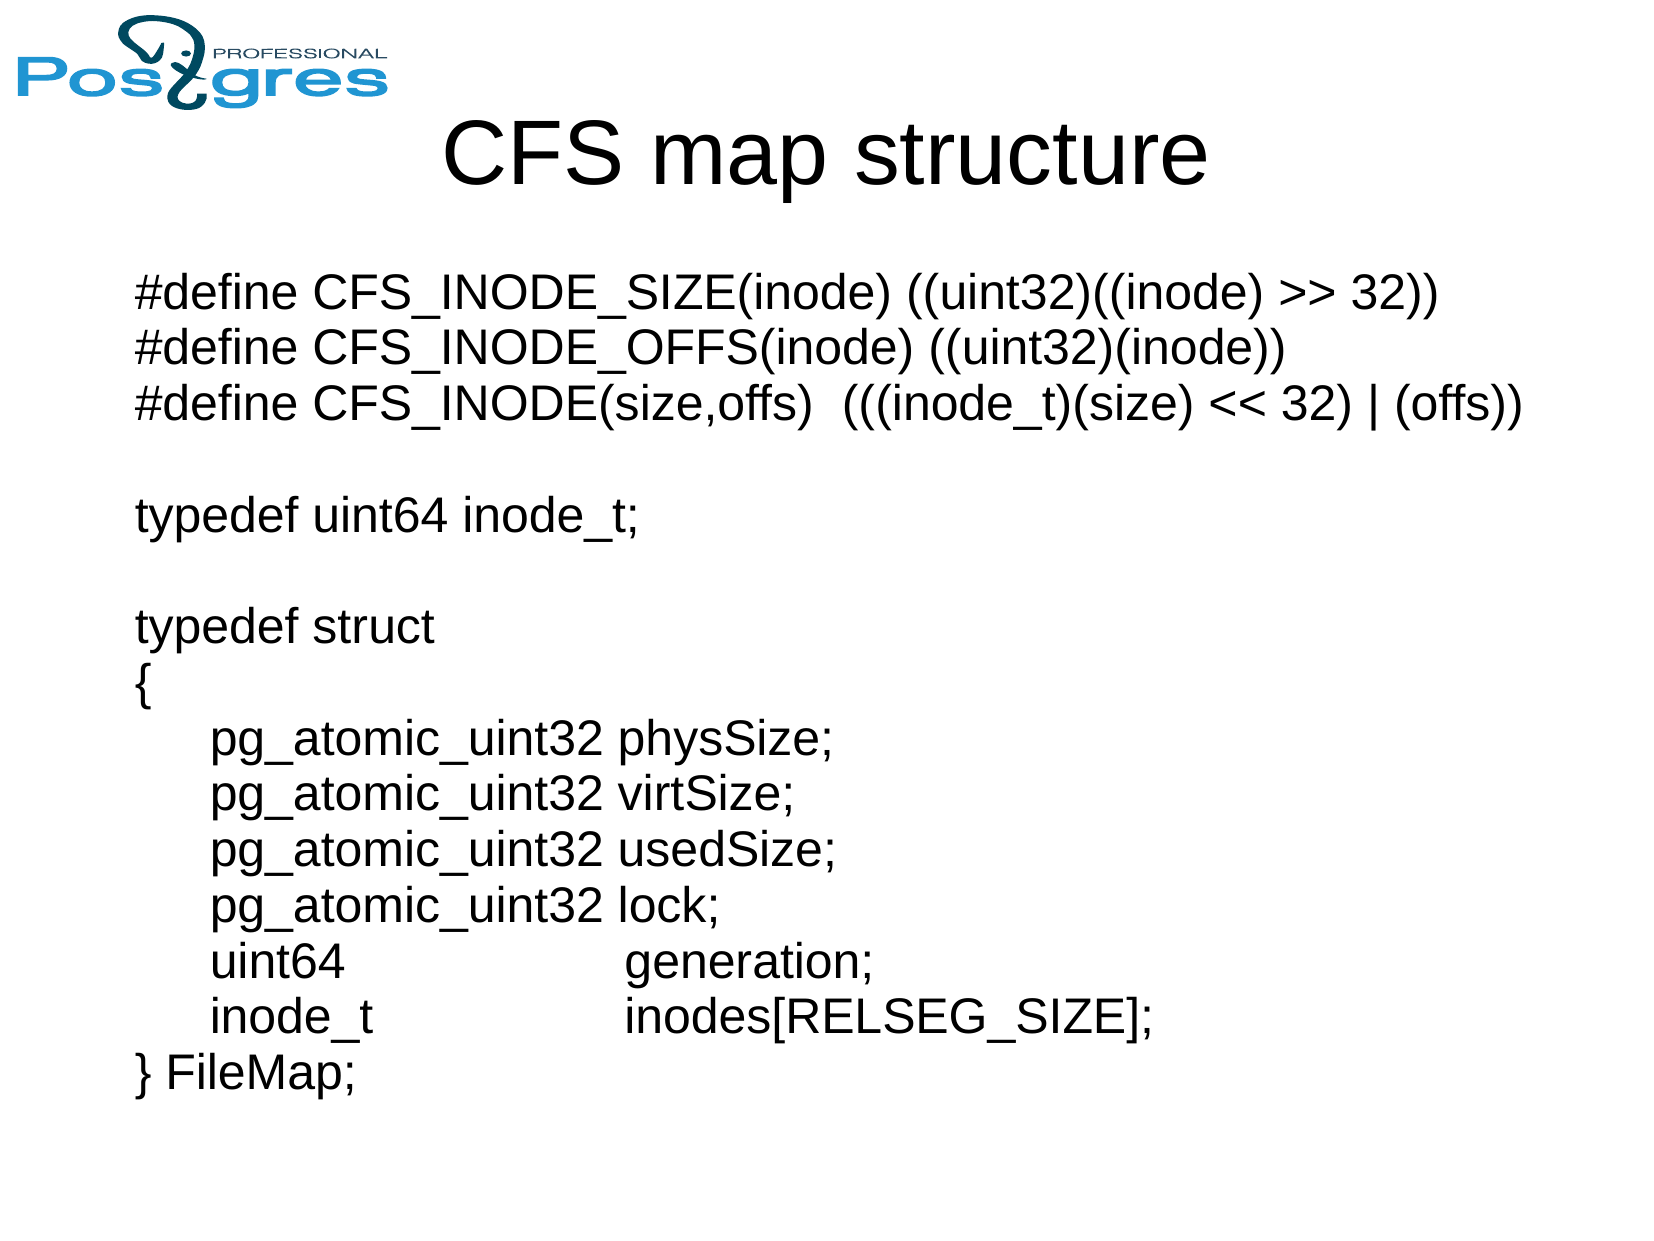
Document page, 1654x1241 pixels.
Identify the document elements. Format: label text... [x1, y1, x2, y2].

title CFS map structure [82, 49, 1571, 257]
text_box #define CFS_INODE_SIZE(inode) ((uint32)((inode) >> 32)) #define CFS_INODE_OFFS(inode) ((uint32)(inode)) #define CFS_INODE(size,offs) (((inode_t)(size) << 32) | (offs)) typedef uint64 inode_t; typedef struct { pg_atomic_uint32 physSize; pg_atomic_uint32 virtSize; pg_atomic_uint32 usedSize; pg_atomic_uint32 lock; uint64 generation; inode_t inodes[RELSEG_SIZE]; } FileMap; [120, 256, 1654, 1241]
